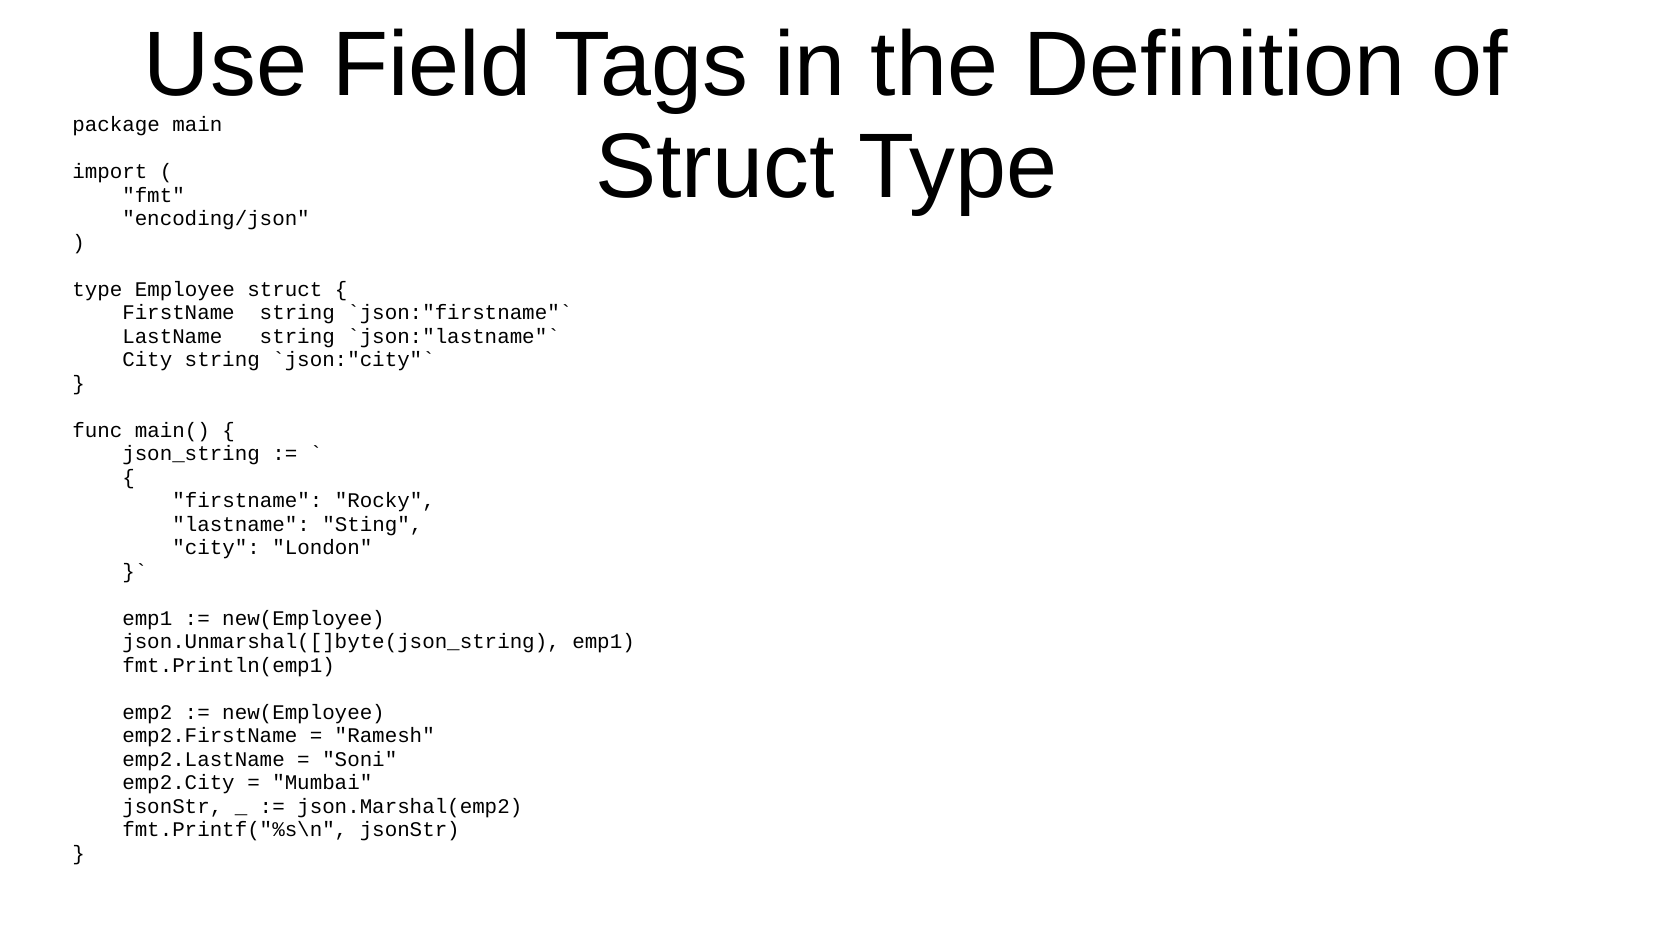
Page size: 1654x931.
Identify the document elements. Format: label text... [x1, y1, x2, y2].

text_box package main import ( "fmt" "encoding/json" ) type Employee struct { FirstName string `json:"firstname"` LastName string `json:"lastname"` City string `json:"city"` } func main() { json_string := ` { "firstname": "Rocky", "lastname": "Sting", "city": "London" }` emp1 := new(Employee) json.Unmarshal([]byte(json_string), emp1) fmt.Println(emp1) emp2 := new(Employee) emp2.FirstName = "Ramesh" emp2.LastName = "Soni" emp2.City = "Mumbai" jsonStr, _ := json.Marshal(emp2) fmt.Printf("%s\n", jsonStr) } [57, 107, 650, 875]
title Use Field Tags in the Definition of Struct Type [82, 12, 1571, 218]
